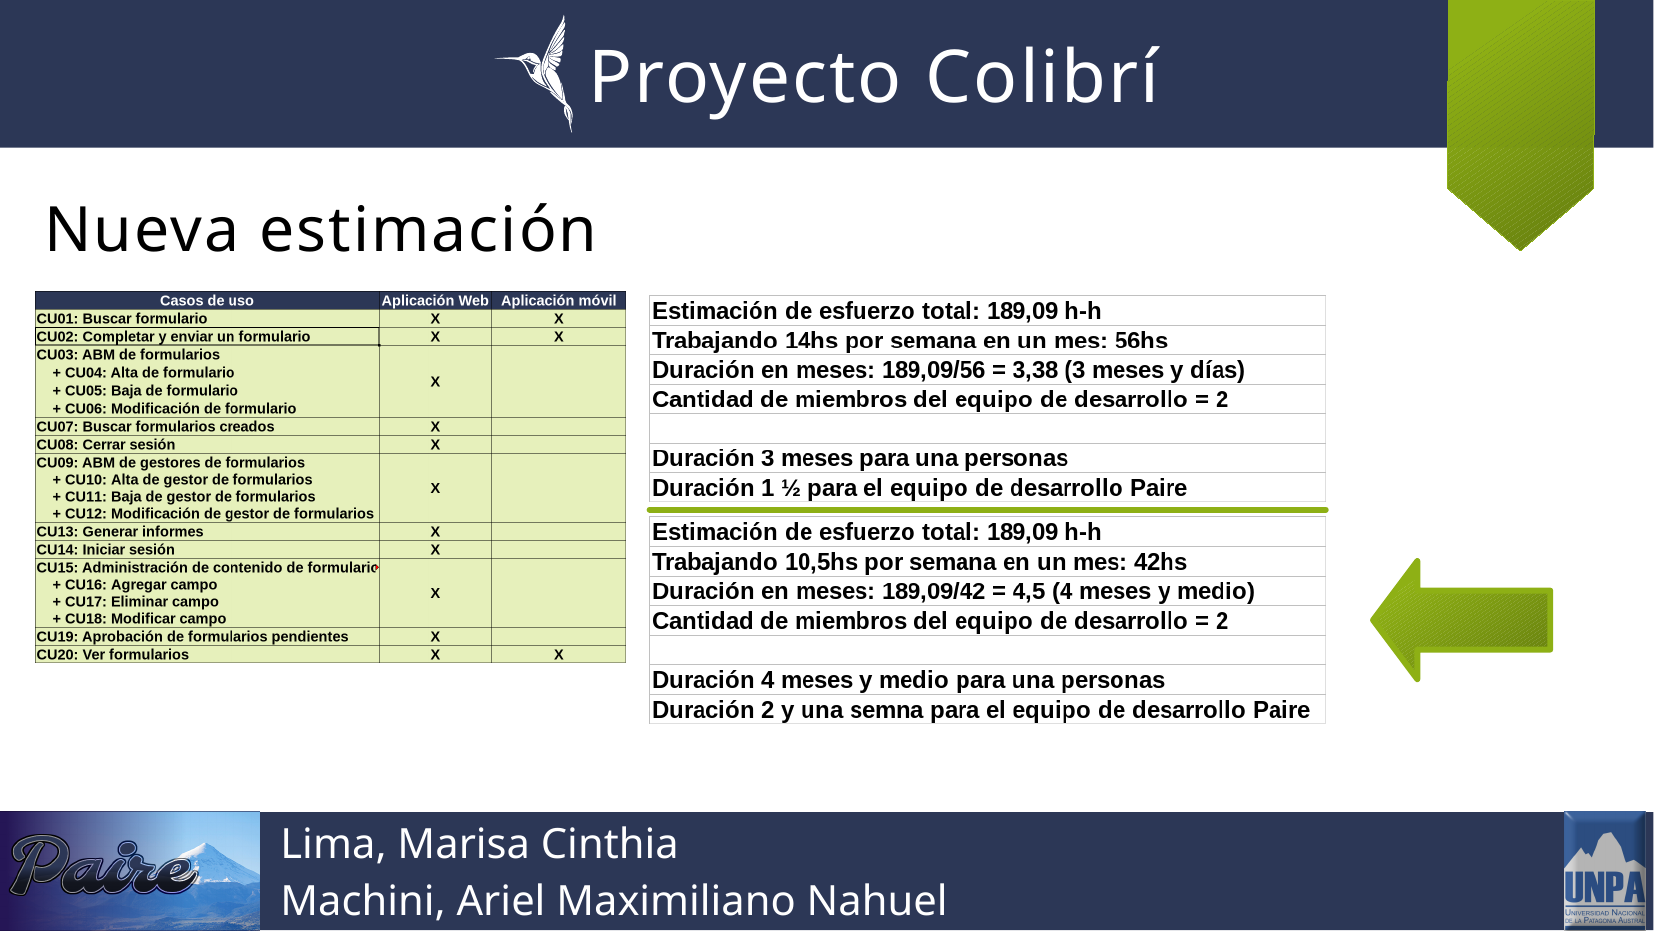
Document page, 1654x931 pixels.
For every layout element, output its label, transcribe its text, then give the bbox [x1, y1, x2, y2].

picture [35, 291, 626, 663]
picture [0, 811, 260, 931]
picture [649, 516, 1326, 724]
text_box [0, 0, 1654, 177]
text_box Lima, Marisa Cinthia Machini, Ariel Maximiliano Nahuel [265, 812, 1001, 931]
picture [649, 295, 1326, 502]
picture [494, 14, 573, 133]
picture [1564, 811, 1646, 931]
text_box Proyecto Colibrí [556, 20, 1192, 127]
text_box [1001, 812, 1564, 931]
text_box [1373, 561, 1551, 680]
text_box [260, 812, 265, 931]
text_box [1646, 812, 1654, 931]
text_box Nueva estimación [29, 177, 1625, 266]
